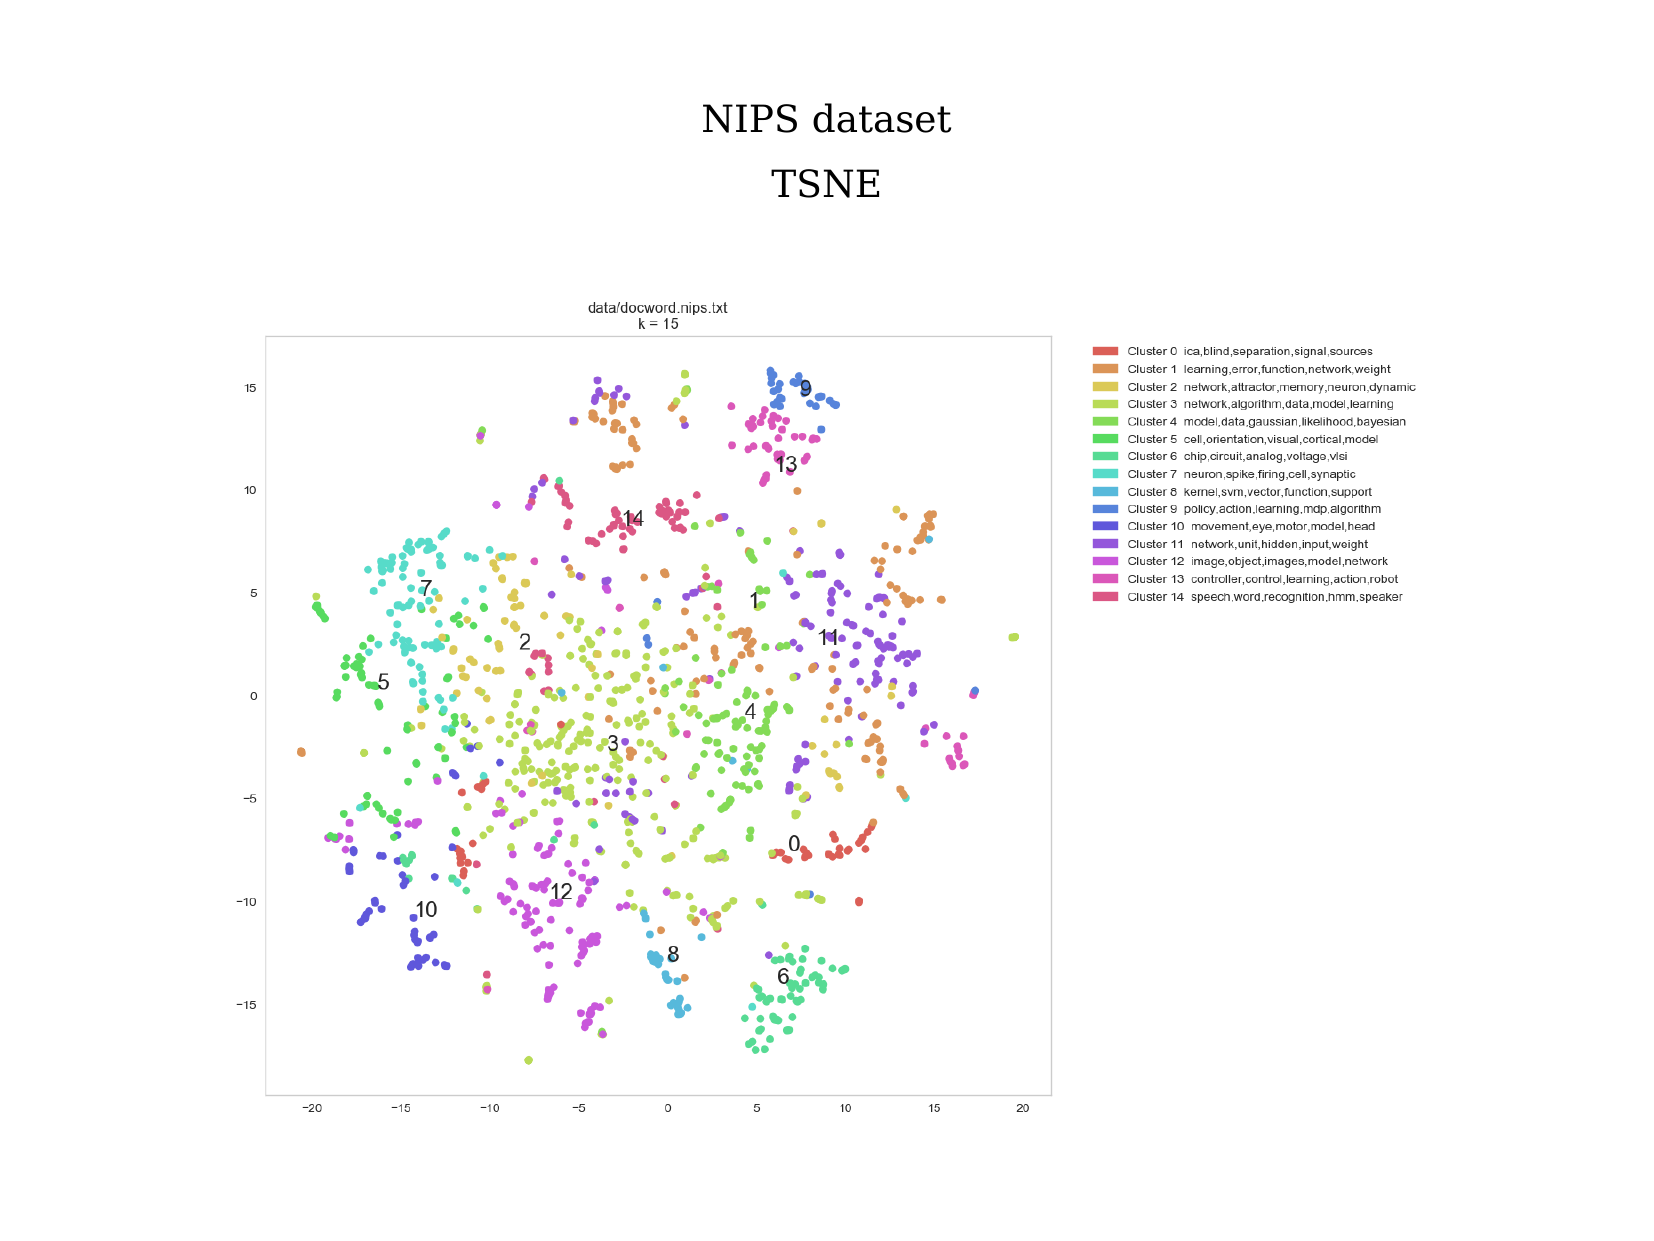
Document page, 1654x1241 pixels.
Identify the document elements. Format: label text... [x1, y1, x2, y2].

picture [196, 255, 1457, 1155]
text_box NIPS dataset [686, 90, 967, 149]
text_box TSNE [756, 154, 898, 214]
